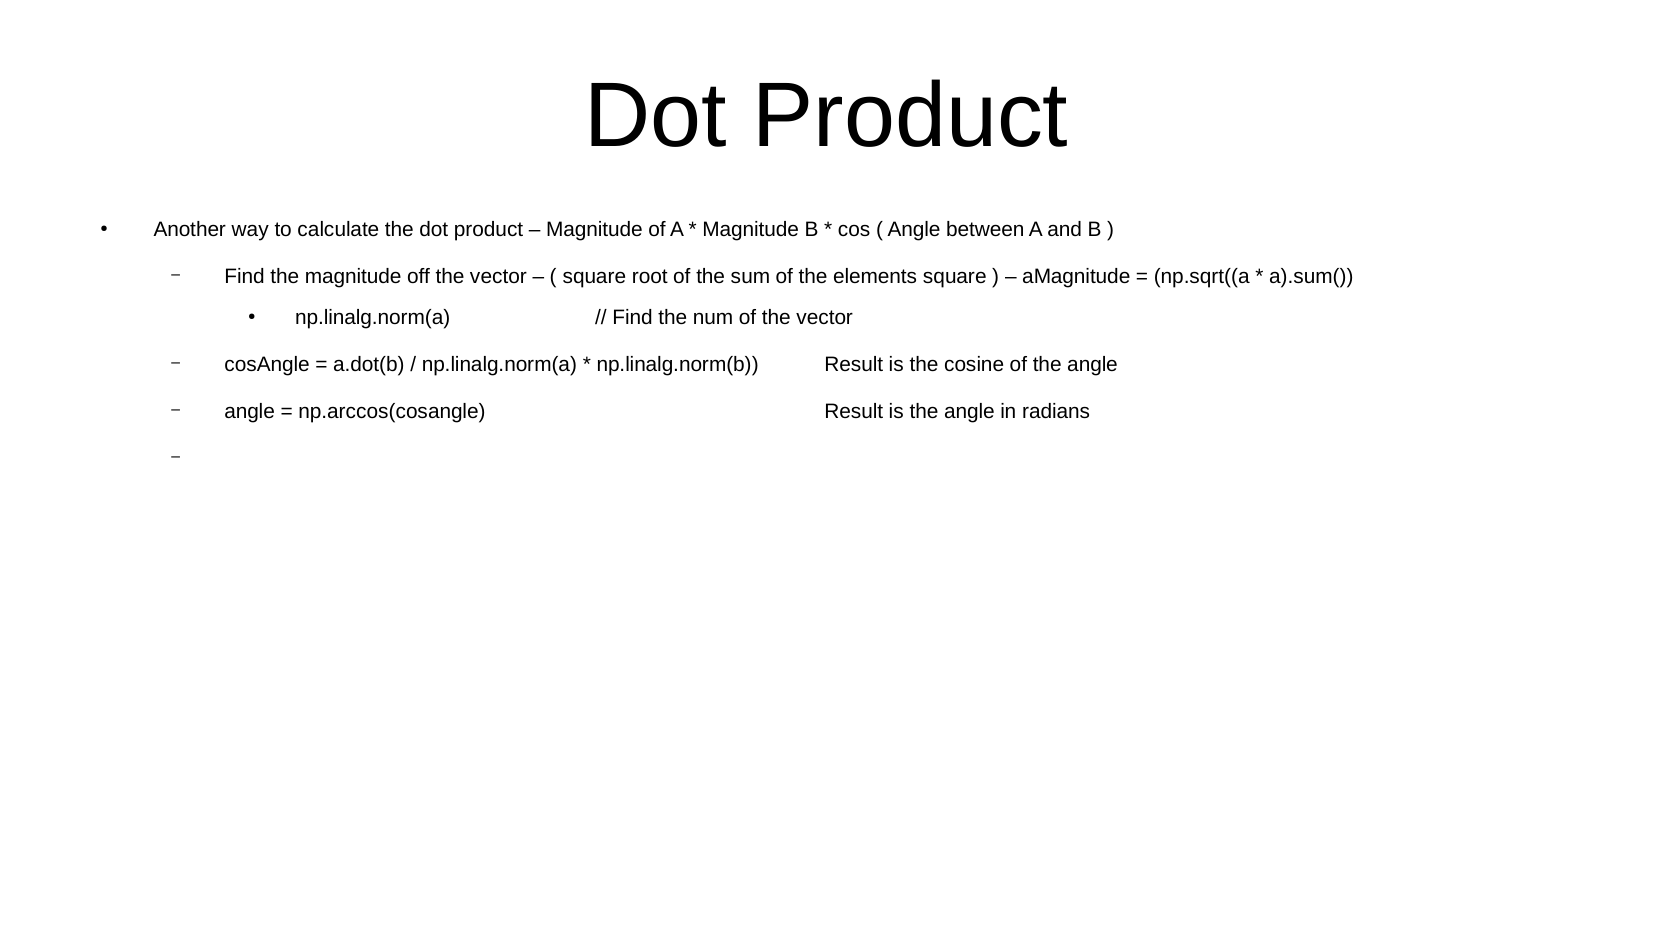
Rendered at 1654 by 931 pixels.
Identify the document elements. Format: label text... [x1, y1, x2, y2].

title Dot Product [82, 37, 1571, 193]
list Another way to calculate the dot product – Magnitude of A * Magnitude B * cos ( Angle between A and B ) Find the magnitude off the vector – ( square root of the sum of the elements square ) – aMagnitude = (np.sqrt((a * a).sum()) np.linalg.norm(a) // Find the num of the vector cosAngle = a.dot(b) / np.linalg.norm(a) * np.linalg.norm(b)) Result is the cosine of the angle angle = np.arccos(cosangle) Result is the angle in radians [82, 217, 1571, 758]
